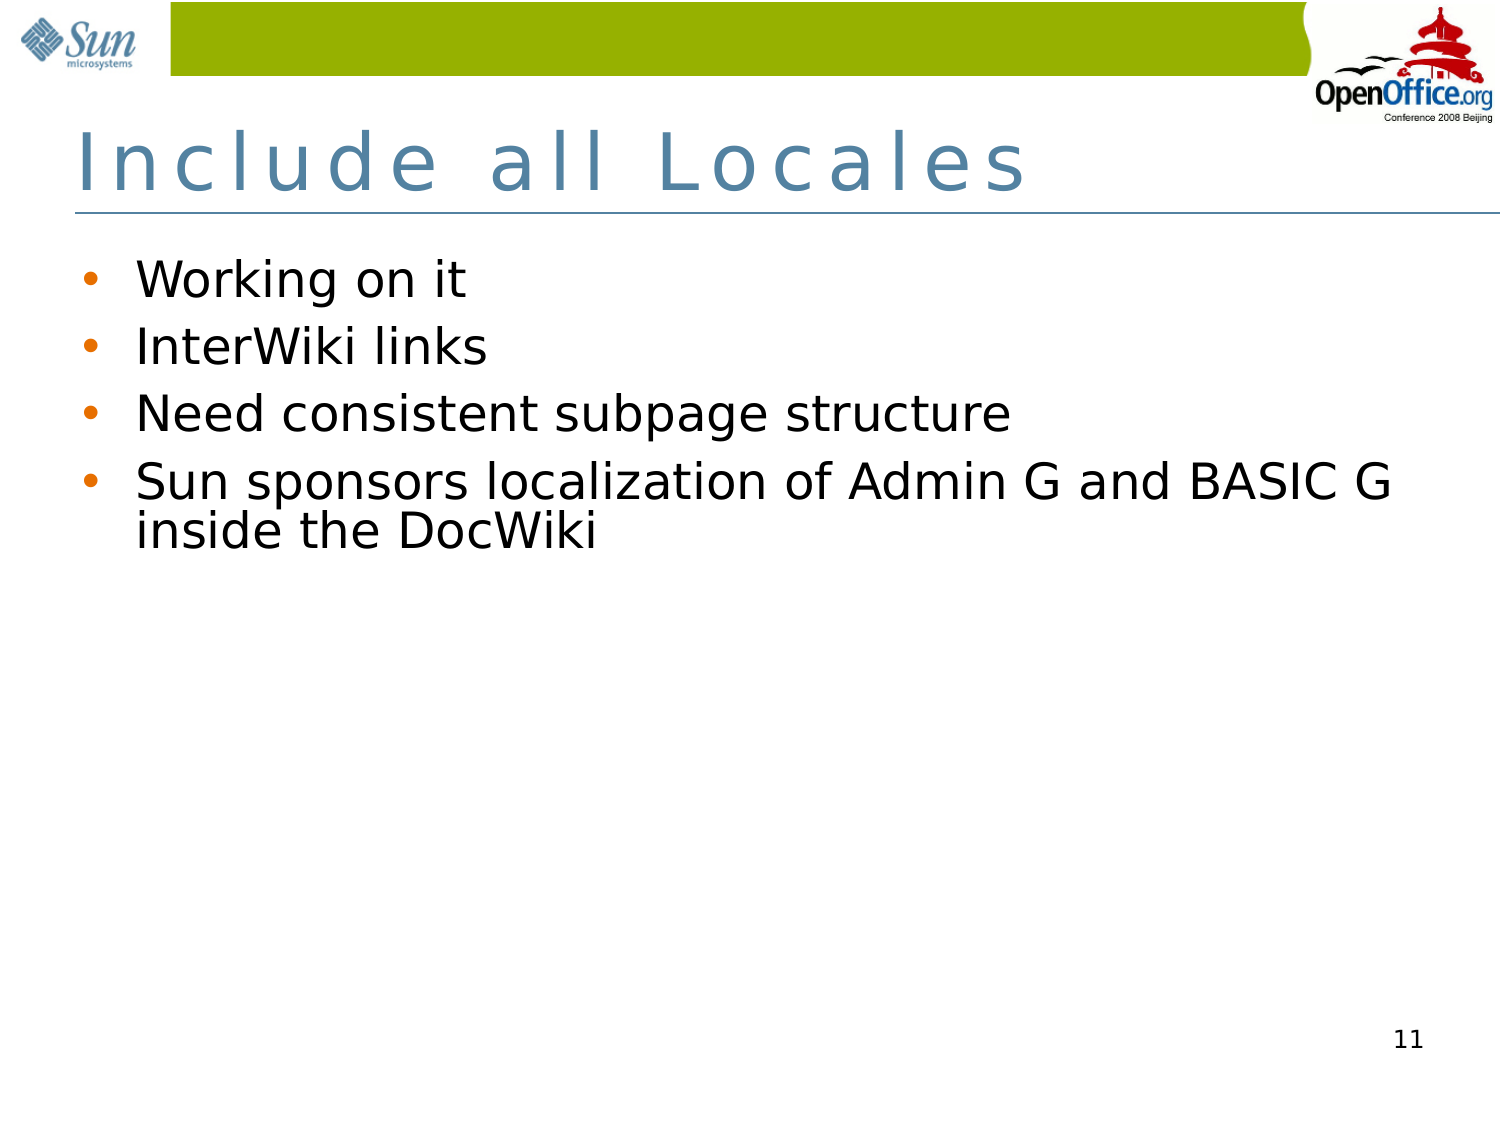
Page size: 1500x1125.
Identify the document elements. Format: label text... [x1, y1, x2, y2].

picture [156, 2, 1500, 124]
title Include all Locales [75, 116, 1437, 210]
list Working on it InterWiki links Need consistent subpage structure Sun sponsors localization of Admin G and BASIC G inside the DocWiki [64, 258, 1415, 1024]
